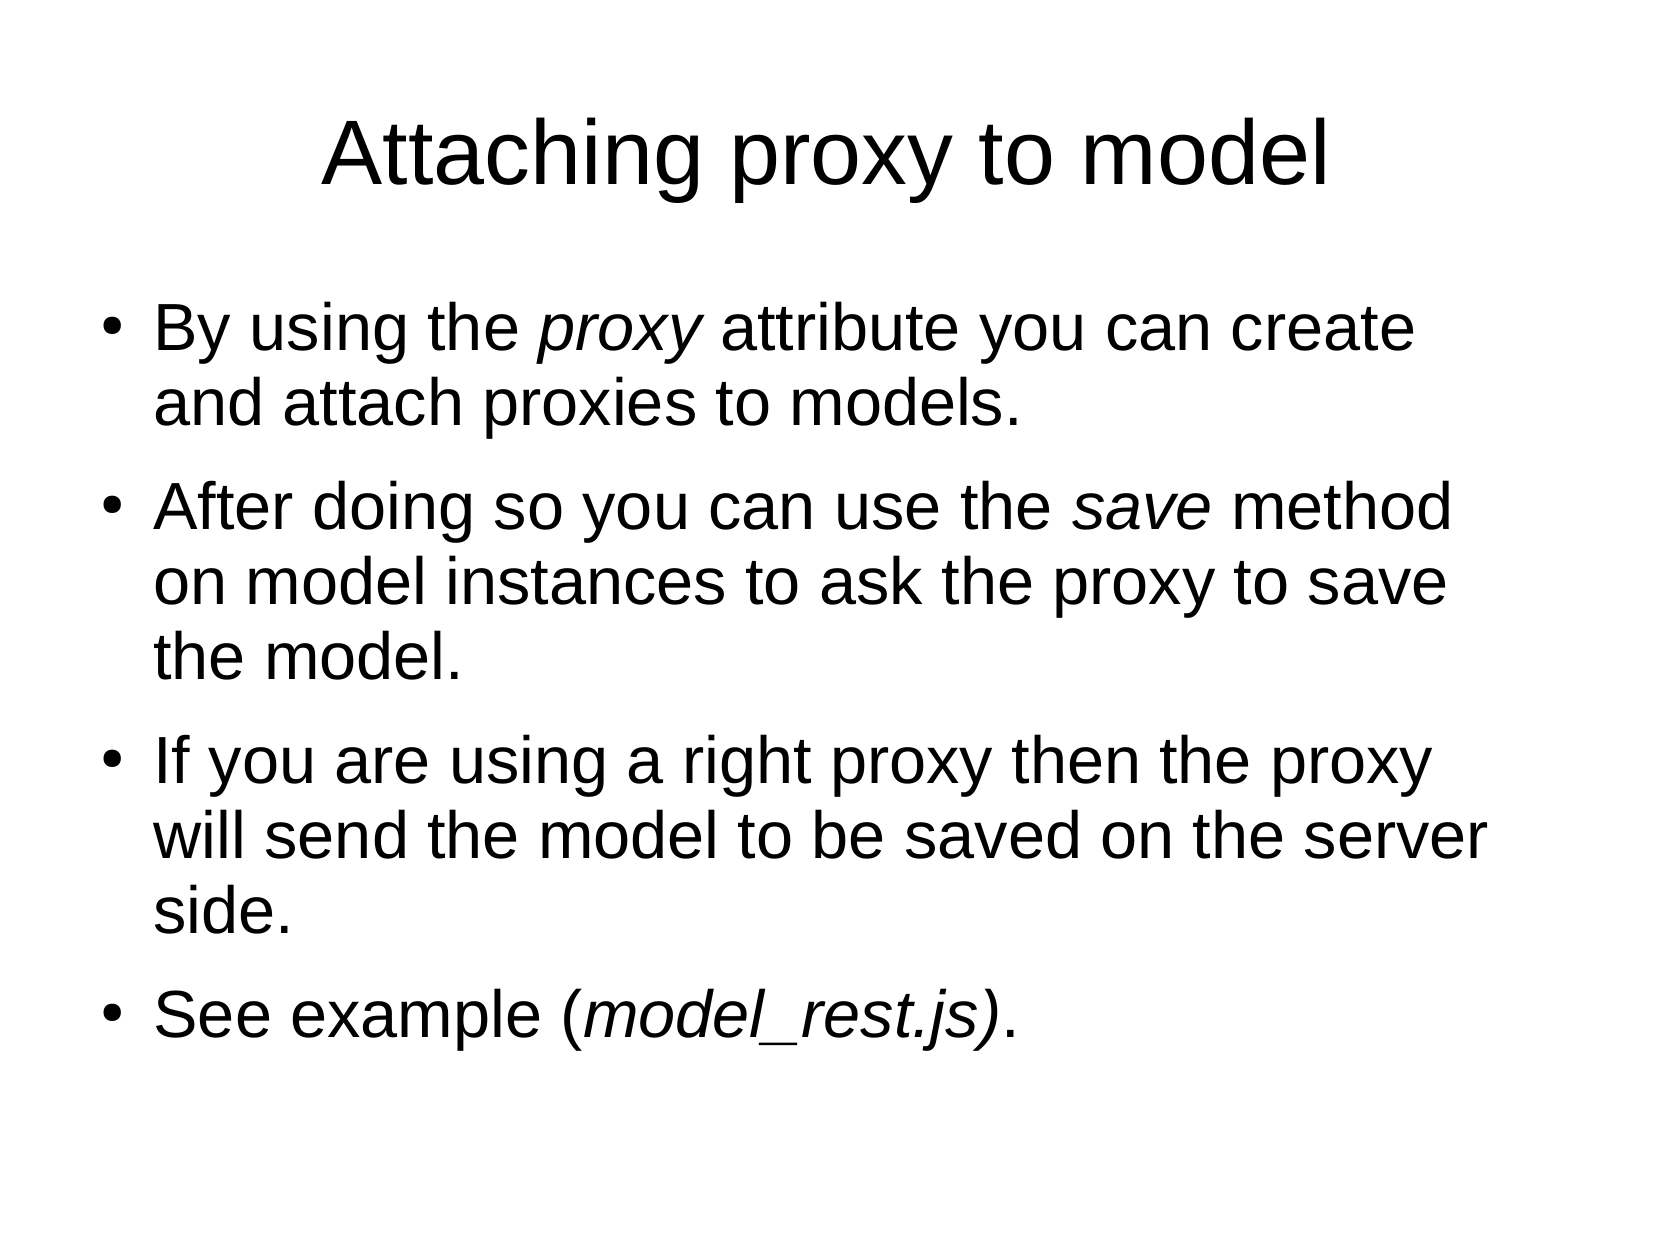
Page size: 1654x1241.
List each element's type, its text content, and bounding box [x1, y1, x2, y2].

title Attaching proxy to model [82, 49, 1571, 257]
list By using the proxy attribute you can create and attach proxies to models. After doing so you can use the save method on model instances to ask the proxy to save the model. If you are using a right proxy then the proxy will send the model to be saved on the server side. See example (model_rest.js). [82, 290, 1538, 1111]
